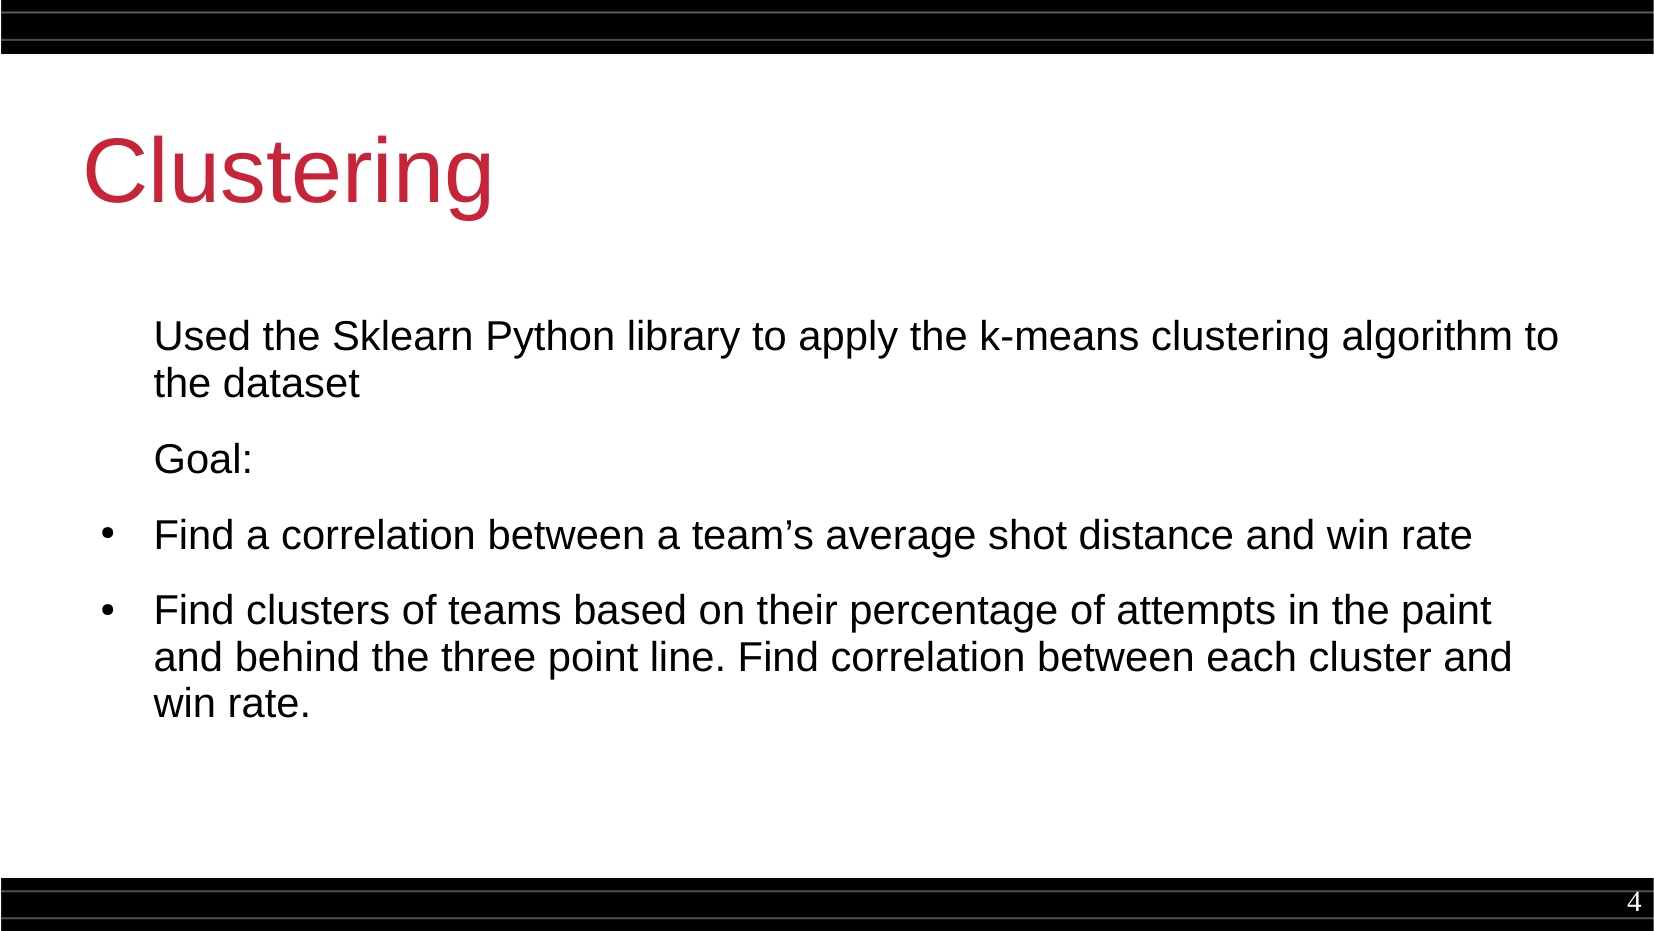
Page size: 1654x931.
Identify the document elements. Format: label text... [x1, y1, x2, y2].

list Used the Sklearn Python library to apply the k-means clustering algorithm to the dataset Goal: Find a correlation between a team’s average shot distance and win rate Find clusters of teams based on their percentage of attempts in the paint and behind the three point line. Find correlation between each cluster and win rate. [82, 312, 1571, 799]
picture [1, 0, 1654, 54]
title Clustering [82, 92, 1571, 249]
picture [1, 878, 1654, 931]
